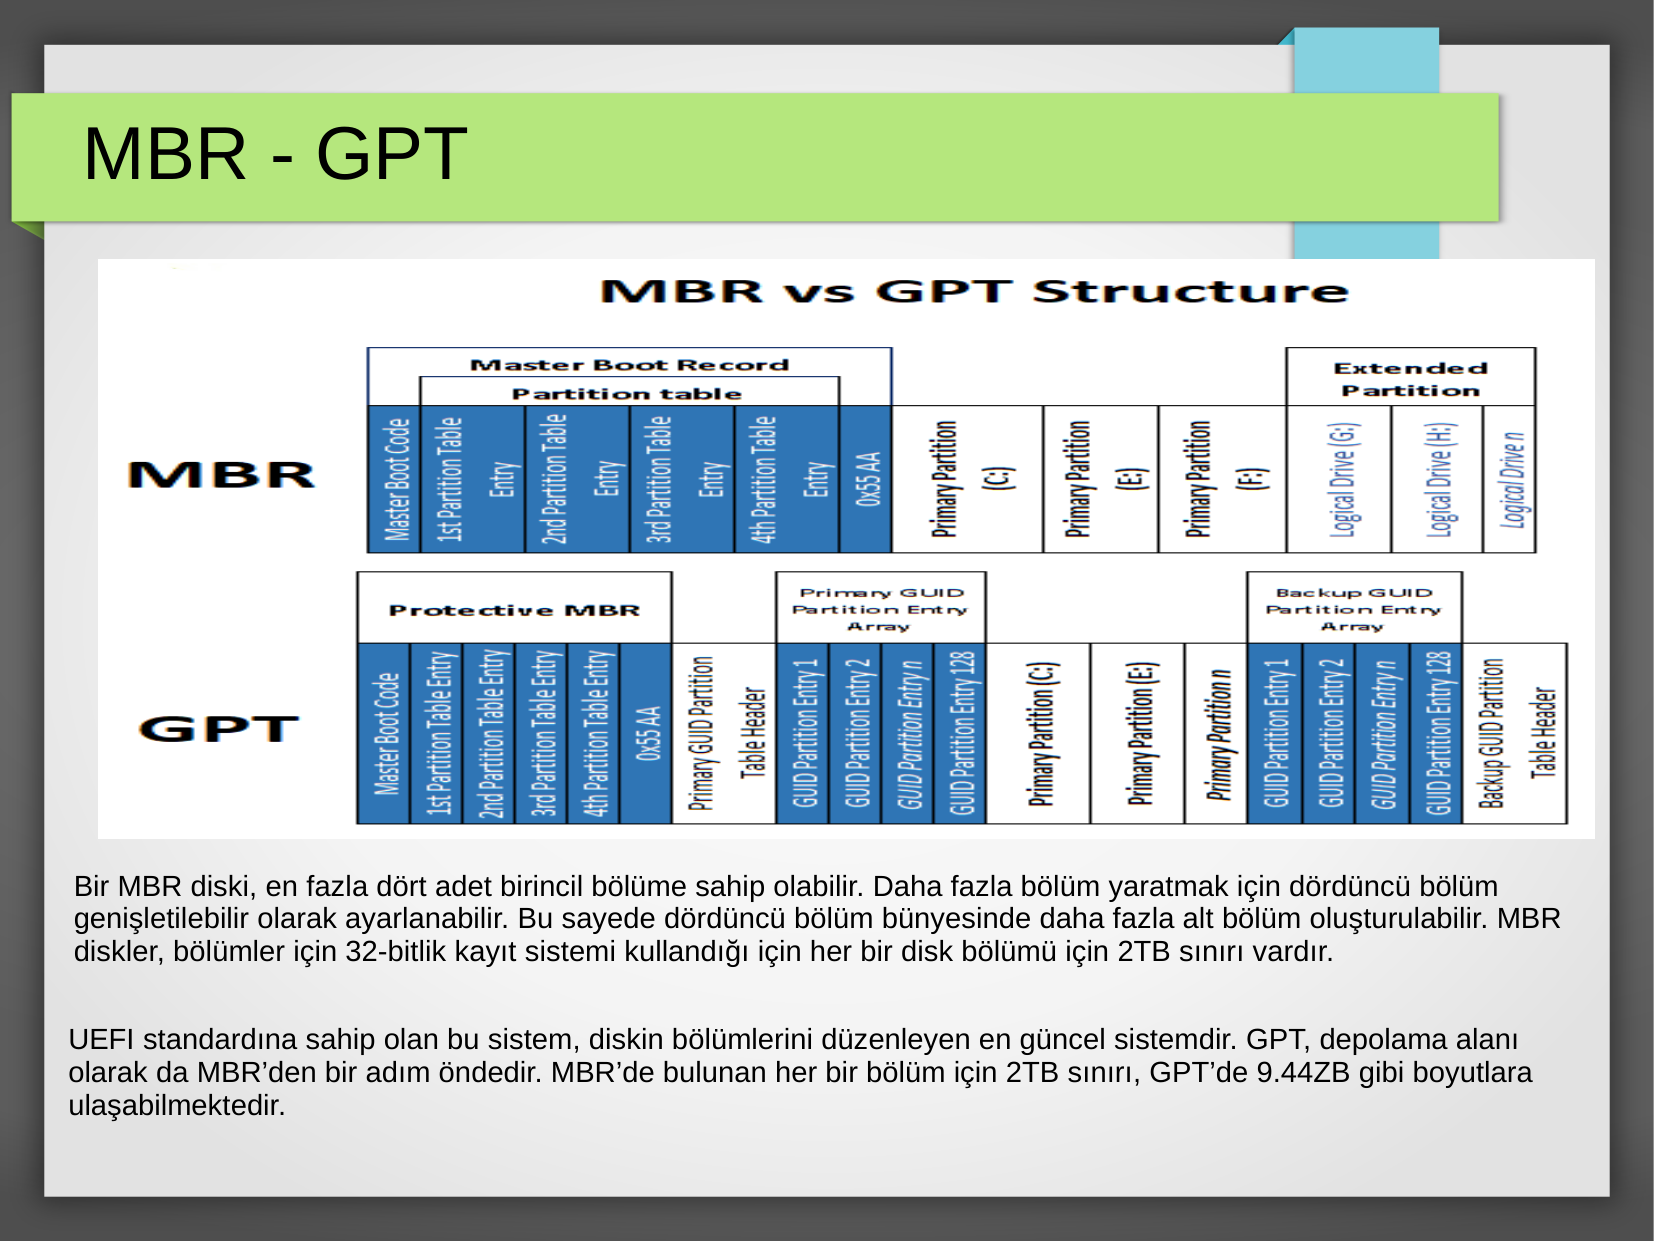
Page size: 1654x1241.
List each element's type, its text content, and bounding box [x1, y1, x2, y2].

text_box UEFI standardına sahip olan bu sistem, diskin bölümlerini düzenleyen en güncel sistemdir. GPT, depolama alanı olarak da MBR’den bir adım öndedir. MBR’de bulunan her bir bölüm için 2TB sınırı, GPT’de 9.44ZB gibi boyutlara ulaşabilmektedir. [53, 1015, 1583, 1129]
text_box Bir MBR diski, en fazla dört adet birincil bölüme sahip olabilir. Daha fazla bölüm yaratmak için dördüncü bölüm genişletilebilir olarak ayarlanabilir. Bu sayede dördüncü bölüm bünyesinde daha fazla alt bölüm oluşturulabilir. MBR diskler, bölümler için 32-bitlik kayıt sistemi kullandığı için her bir disk bölümü için 2TB sınırı vardır. [59, 862, 1595, 1033]
title MBR - GPT [82, 94, 1264, 213]
picture [0, 0, 1654, 1241]
